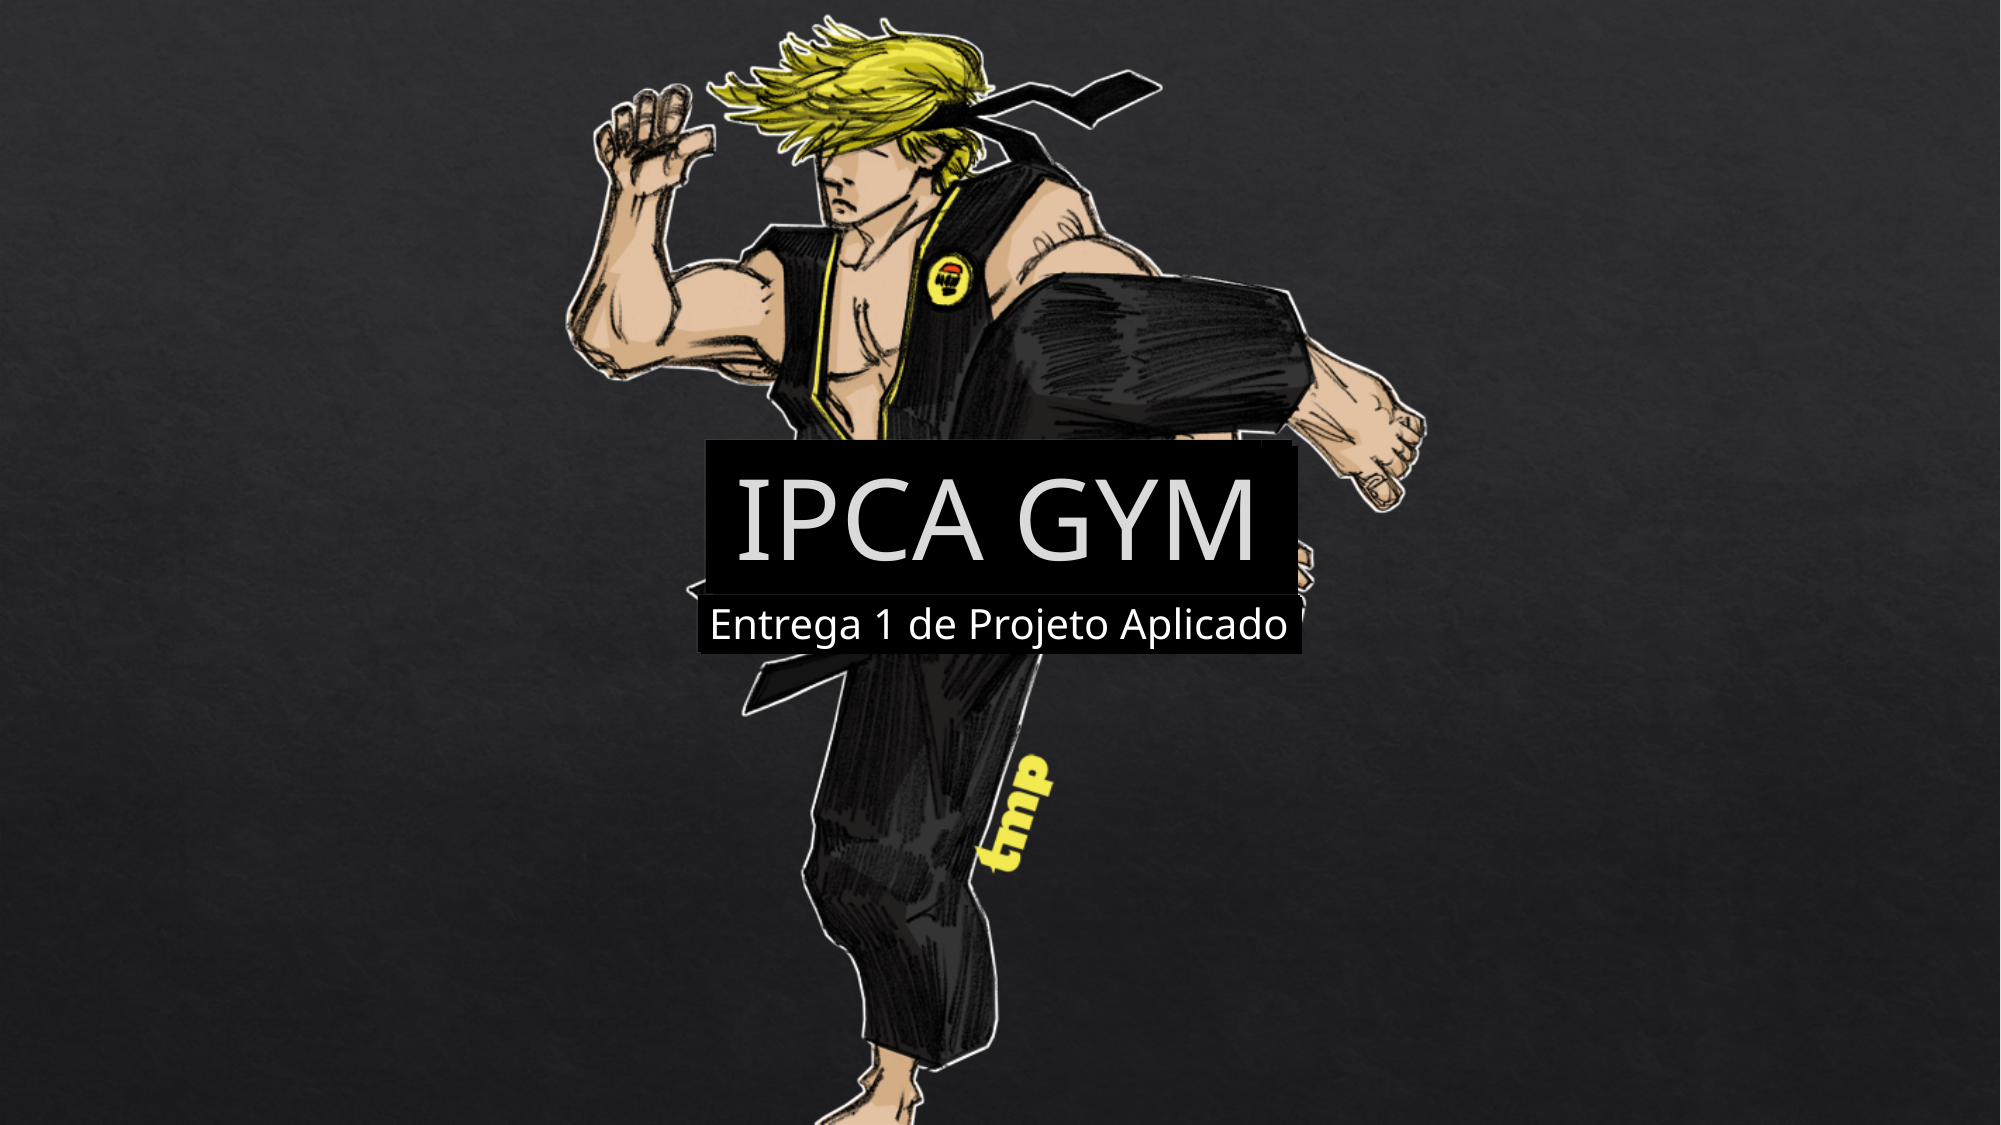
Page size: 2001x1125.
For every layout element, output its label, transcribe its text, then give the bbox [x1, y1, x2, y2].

picture [553, 0, 1447, 290]
subtitle Entrega 1 de Projeto Aplicado. [224, 590, 1774, 763]
title IPCA GYM. [224, 290, 1774, 590]
picture [553, 763, 1447, 1125]
